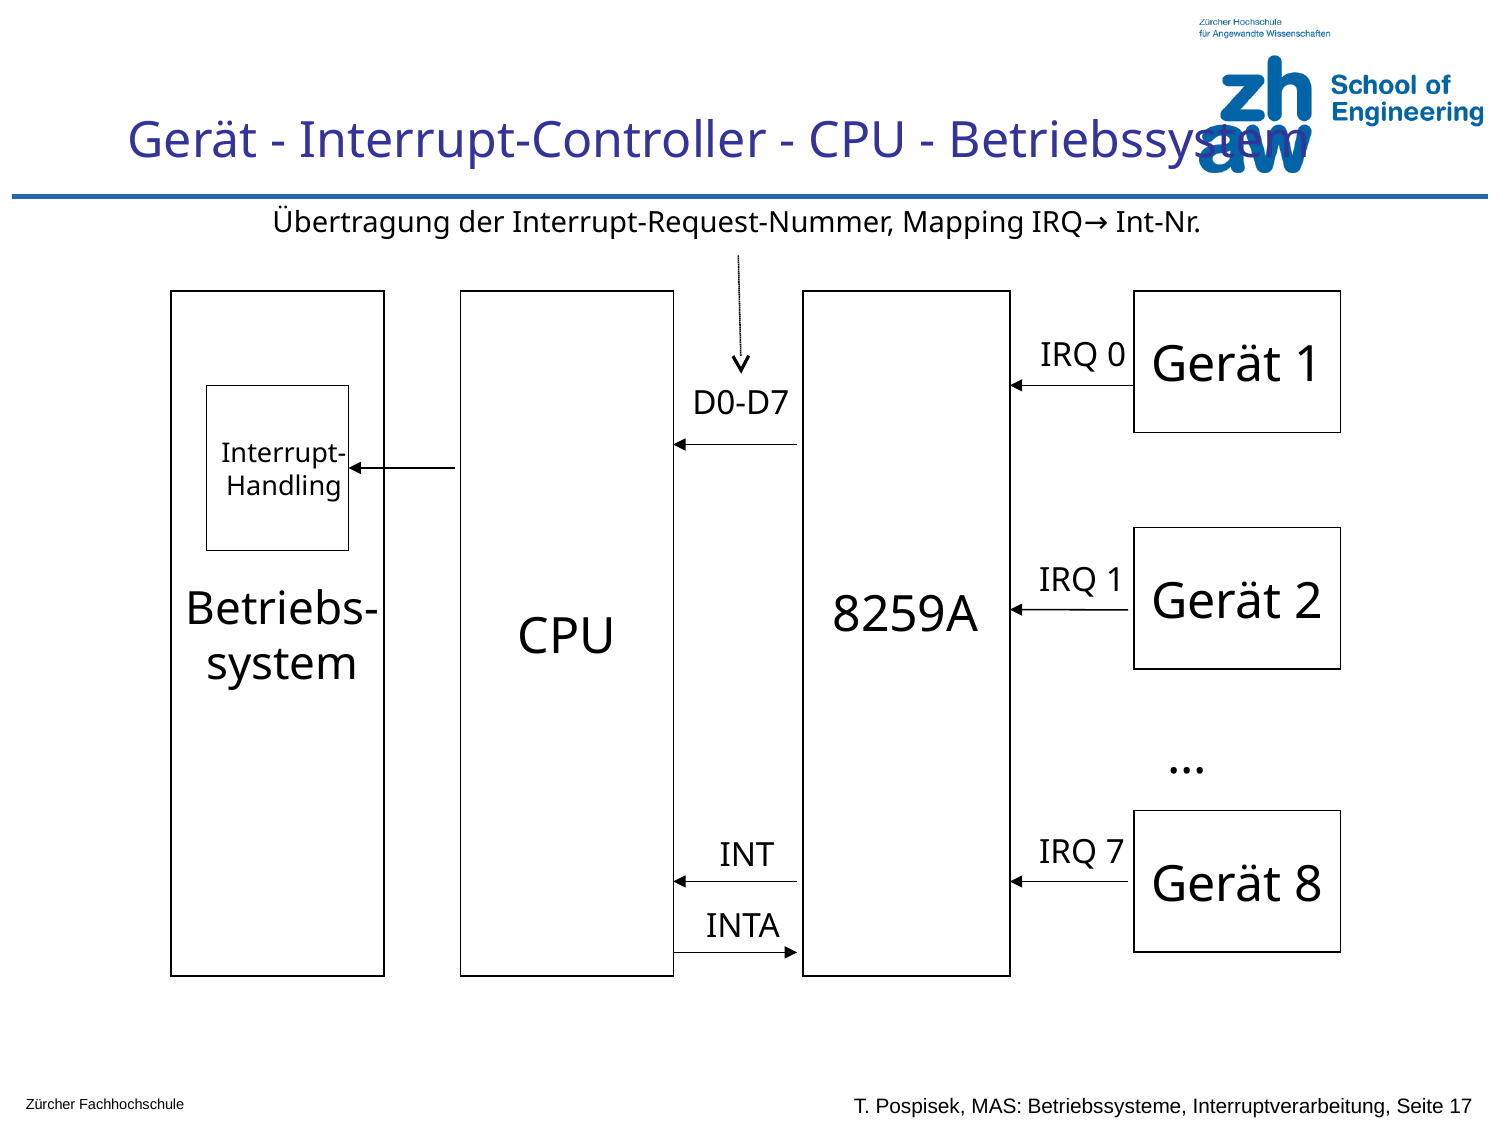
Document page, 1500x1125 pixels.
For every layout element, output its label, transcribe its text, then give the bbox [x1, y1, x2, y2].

text_box 8259A [817, 574, 994, 650]
text_box IRQ 7 [1024, 822, 1140, 878]
text_box Gerät 1 [1133, 290, 1341, 433]
text_box Gerät 8 [1133, 810, 1341, 953]
title Gerät - Interrupt-Controller - CPU - Betriebssystem [112, 50, 1391, 175]
text_box IRQ 1 [1024, 550, 1140, 606]
picture [1199, 19, 1483, 173]
text_box CPU [460, 290, 674, 976]
text_box Gerät 2 [1133, 527, 1341, 669]
text_box IRQ 0 [1025, 326, 1133, 381]
text_box Interrupt- Handling [206, 385, 349, 551]
text_box INTA [691, 897, 795, 952]
text_box D0-D7 [677, 373, 805, 429]
text_box Betriebs- system [171, 290, 384, 976]
text_box INT [704, 826, 790, 881]
text_box Übertragung der Interrupt-Request-Nummer, Mapping IRQ→ Int-Nr. [257, 196, 1217, 247]
text_box [803, 290, 1010, 976]
text_box ... [1152, 716, 1223, 792]
